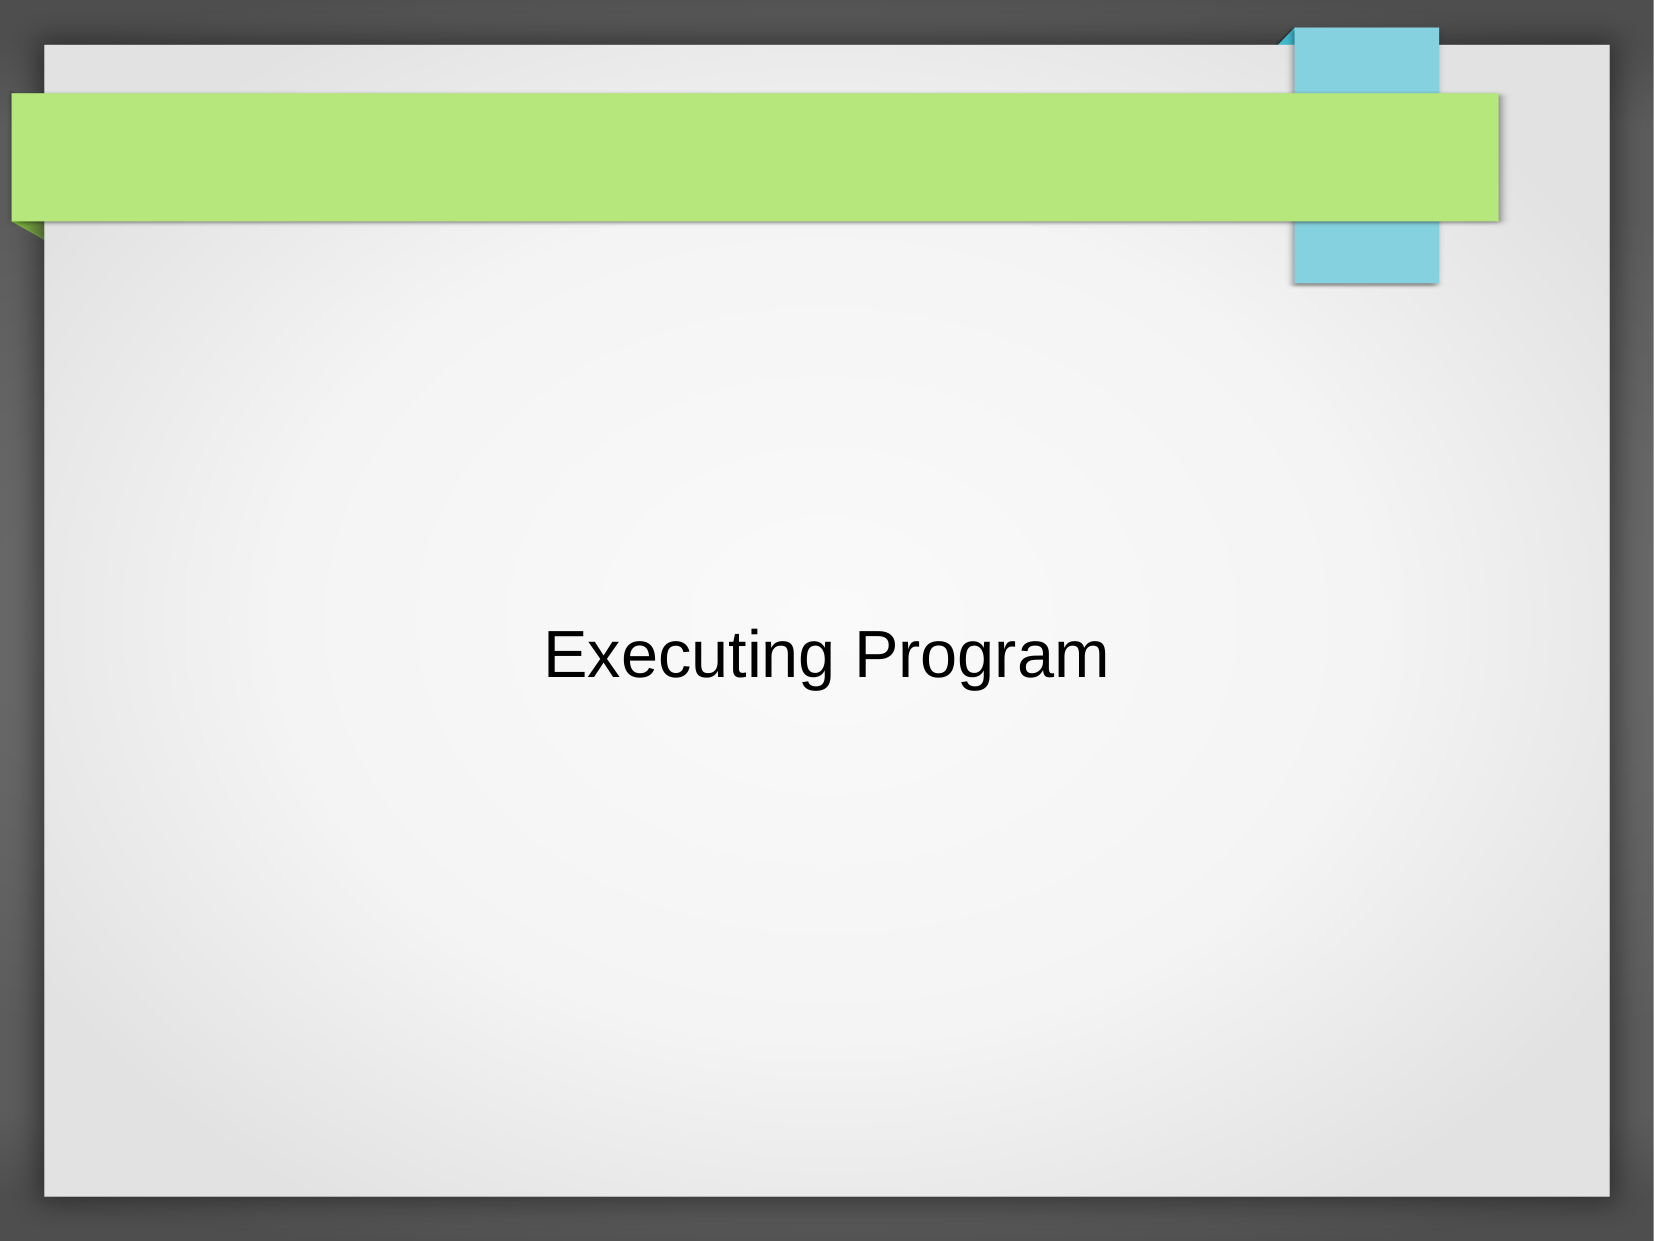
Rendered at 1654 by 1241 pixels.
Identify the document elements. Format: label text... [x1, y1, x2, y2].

subtitle Executing Program [82, 295, 1571, 1015]
picture [0, 0, 1654, 1241]
